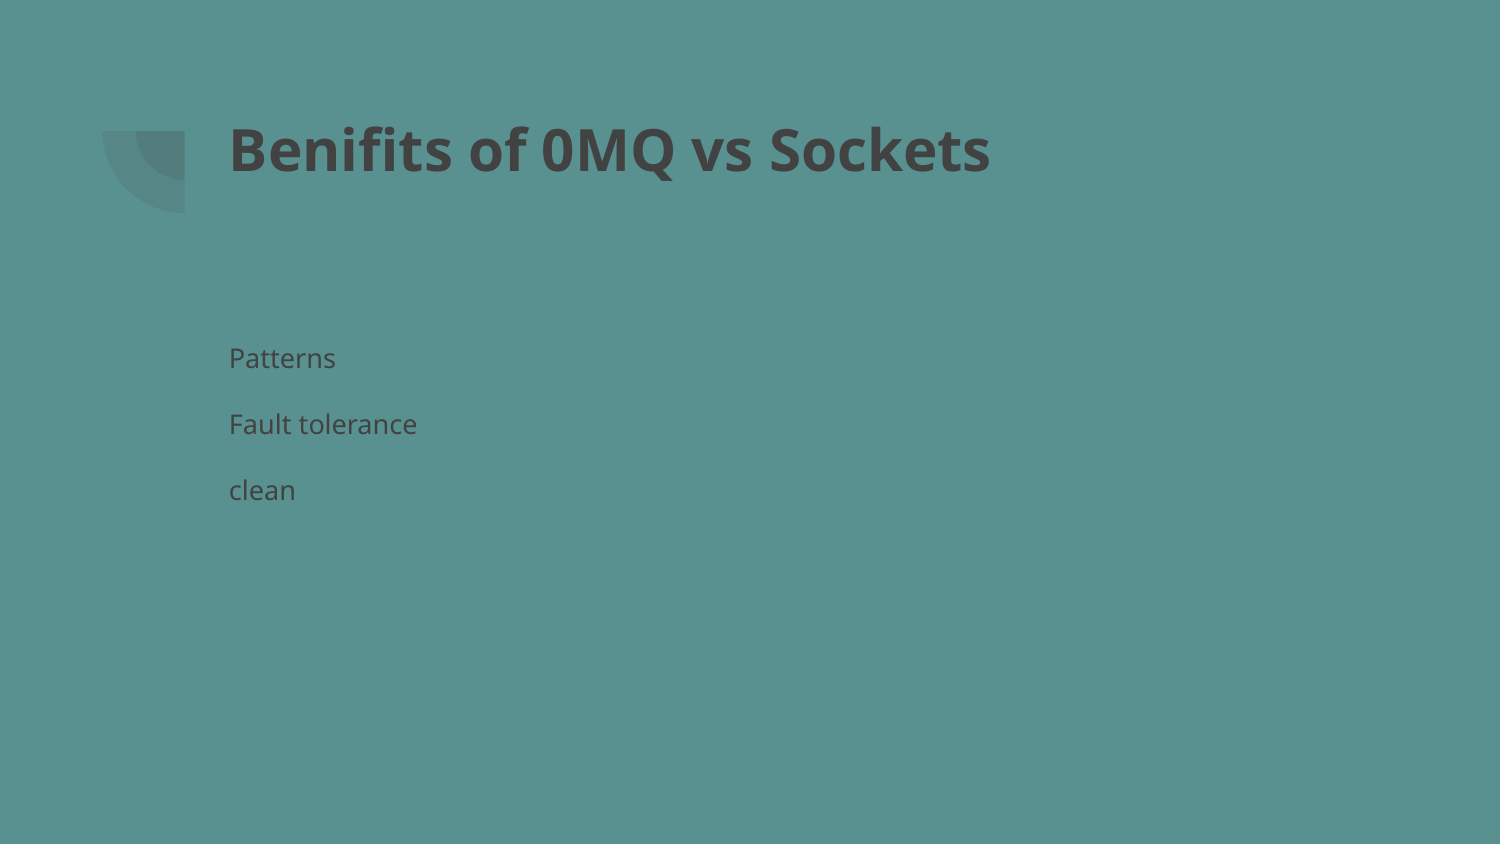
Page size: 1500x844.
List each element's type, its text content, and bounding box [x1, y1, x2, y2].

title Benifits of 0MQ vs Sockets [213, 98, 1368, 263]
list Patterns Fault tolerance clean [213, 326, 1368, 744]
